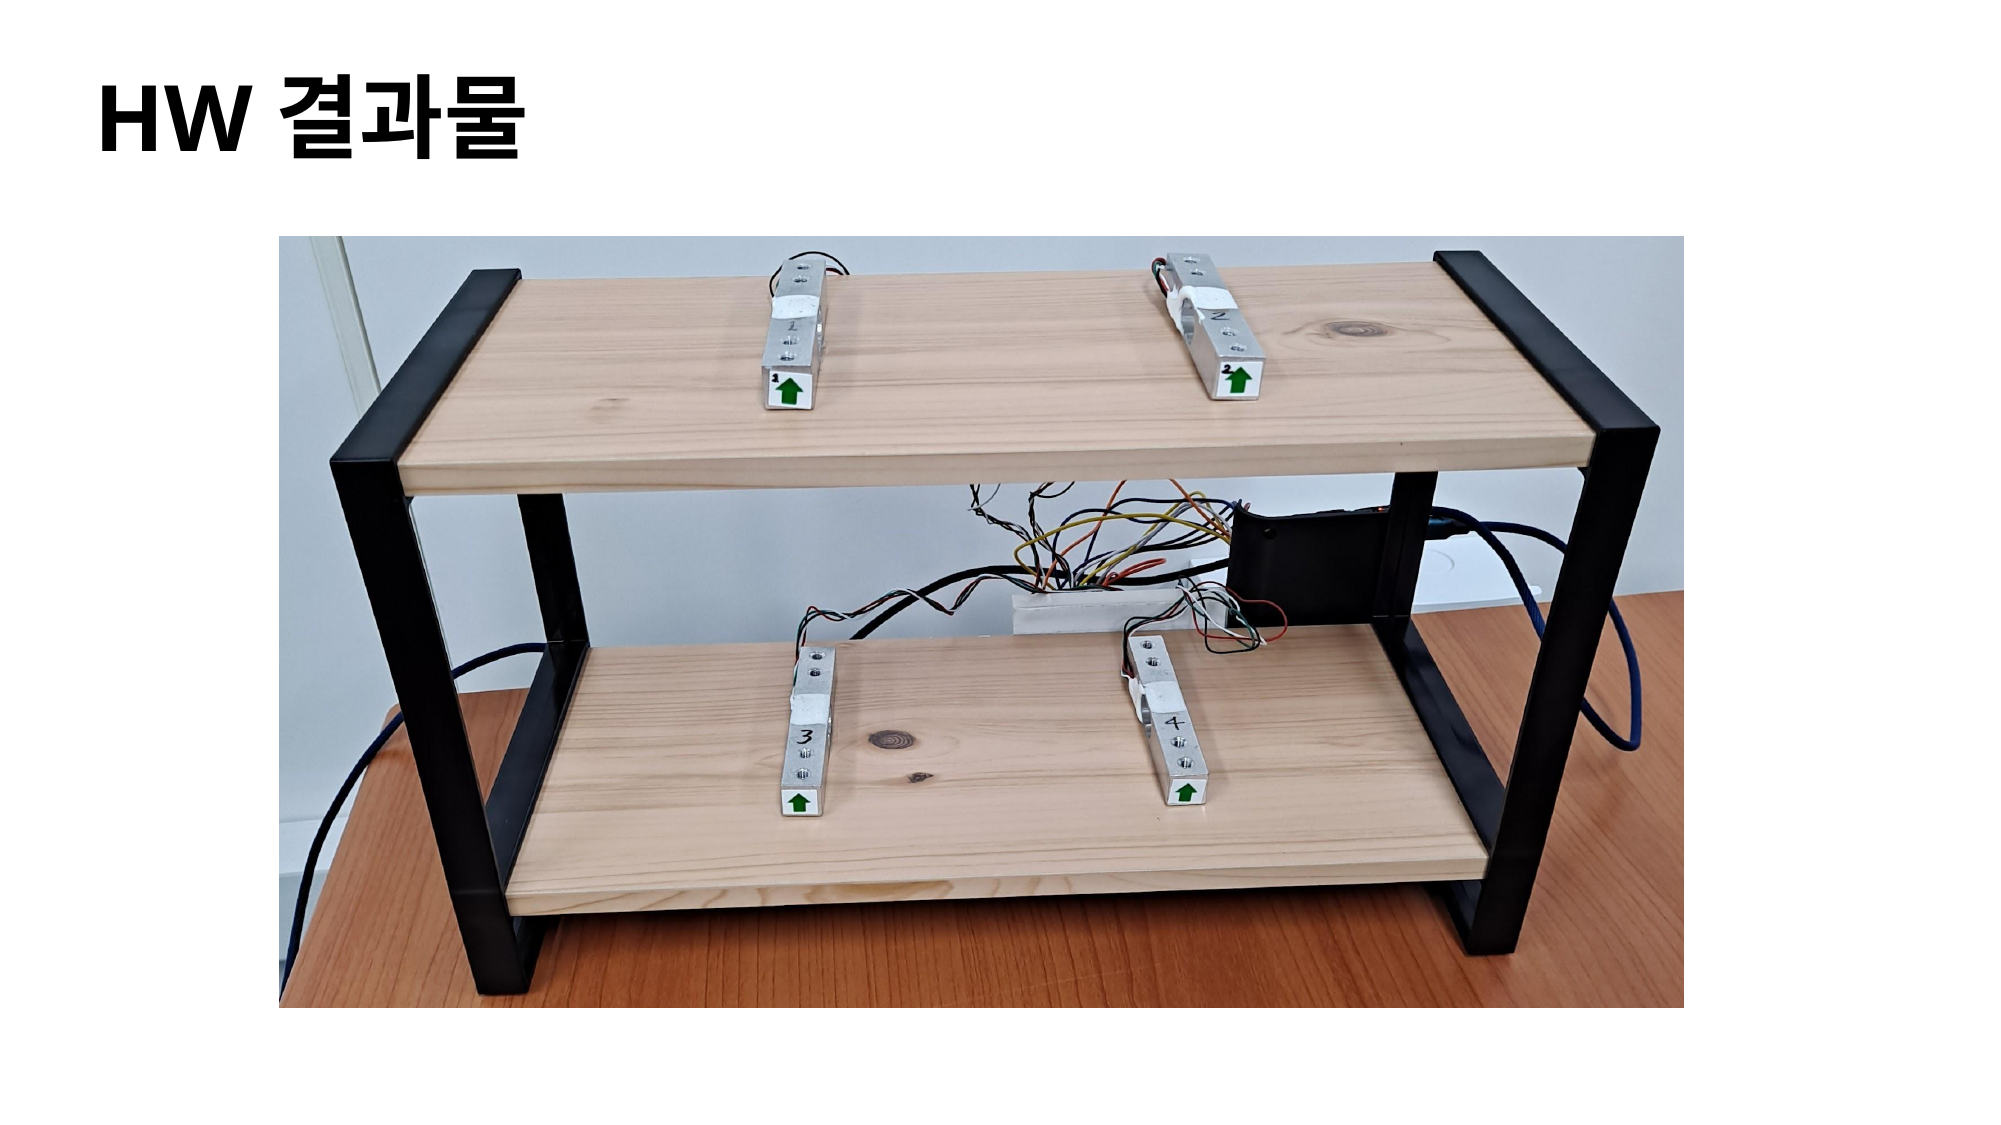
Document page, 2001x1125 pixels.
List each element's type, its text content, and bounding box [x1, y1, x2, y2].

text_box HW결과물 [79, 51, 556, 178]
picture [279, 236, 1684, 1008]
